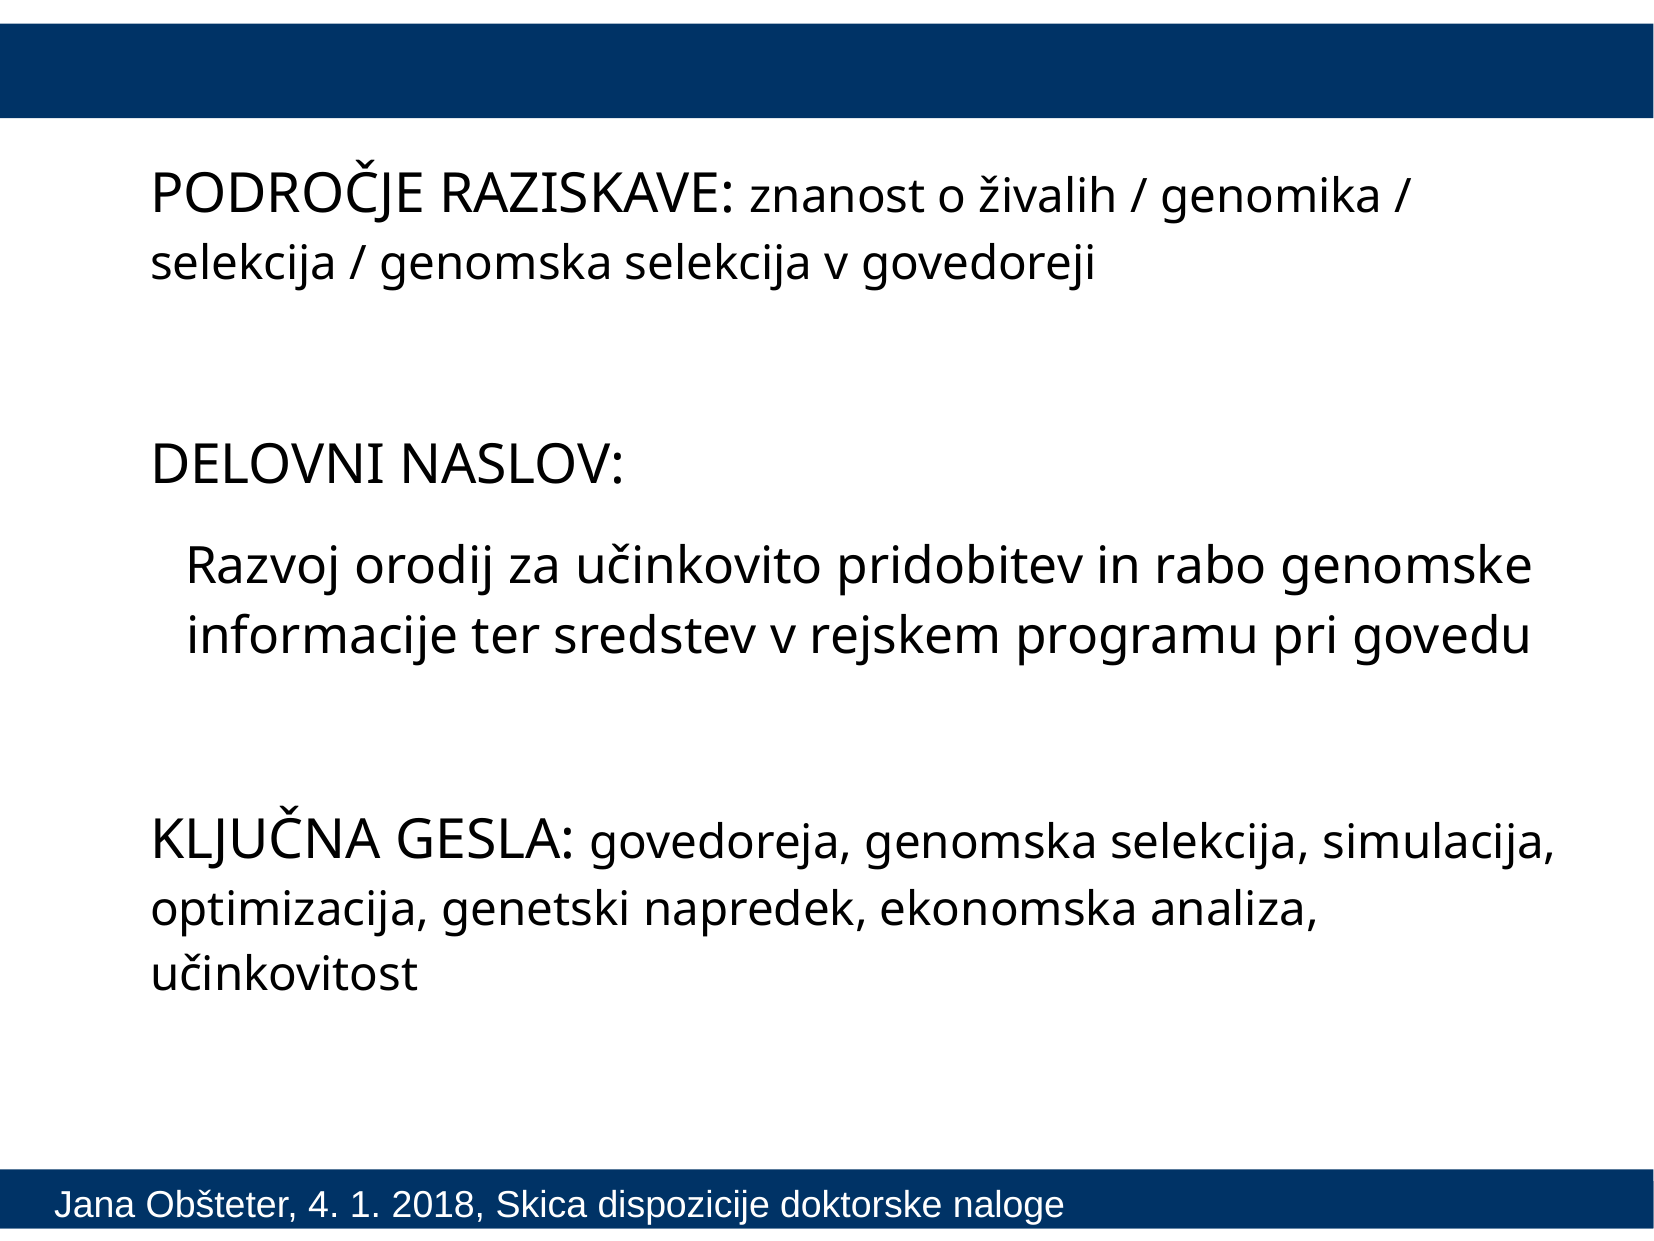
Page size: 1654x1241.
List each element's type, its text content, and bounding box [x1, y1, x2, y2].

text_box Jana Obšteter, 4. 1. 2018, Skica dispozicije doktorske naloge [0, 1181, 1654, 1229]
text_box Jana Obšteter, 4. 1. 2017, Skica dispozicije doktorske naloge [0, 1169, 1654, 1181]
text_box [0, 23, 1654, 119]
list PODROČJE RAZISKAVE: znanost o živalih / genomika / selekcija / genomska selekcija v govedoreji DELOVNI NASLOV: Razvoj orodij za učinkovito pridobitev in rabo genomske informacije ter sredstev v rejskem programu pri govedu KLJUČNA GESLA: govedoreja, genomska selekcija, simulacija, optimizacija, genetski napredek, ekonomska analiza, učinkovitost [82, 153, 1571, 1010]
